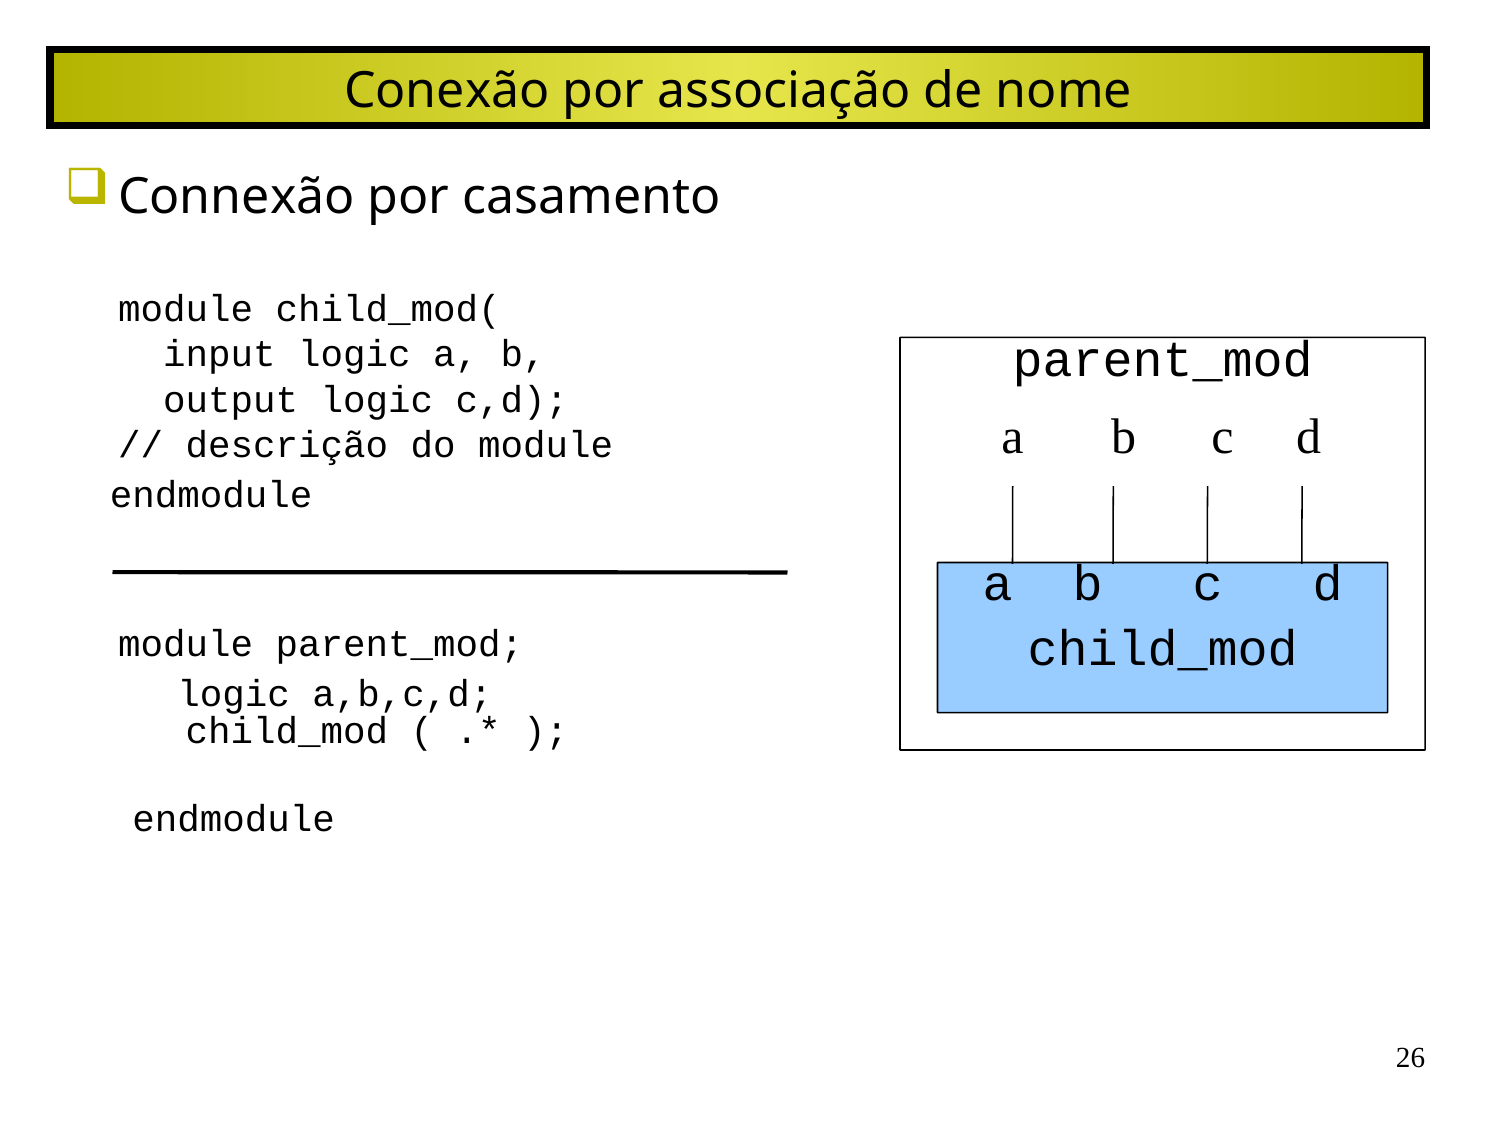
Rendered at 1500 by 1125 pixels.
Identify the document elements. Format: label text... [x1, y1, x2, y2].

list Connexão por casamento module child_mod( input logic a, b, output logic c,d); // descrição do module endmodule module parent_mod; logic a,b,c,d; child_mod ( .* ); endmodule [49, 124, 1427, 1035]
title Conexão por associação de nome [49, 49, 1427, 124]
text_box parent_mod [900, 337, 1426, 751]
